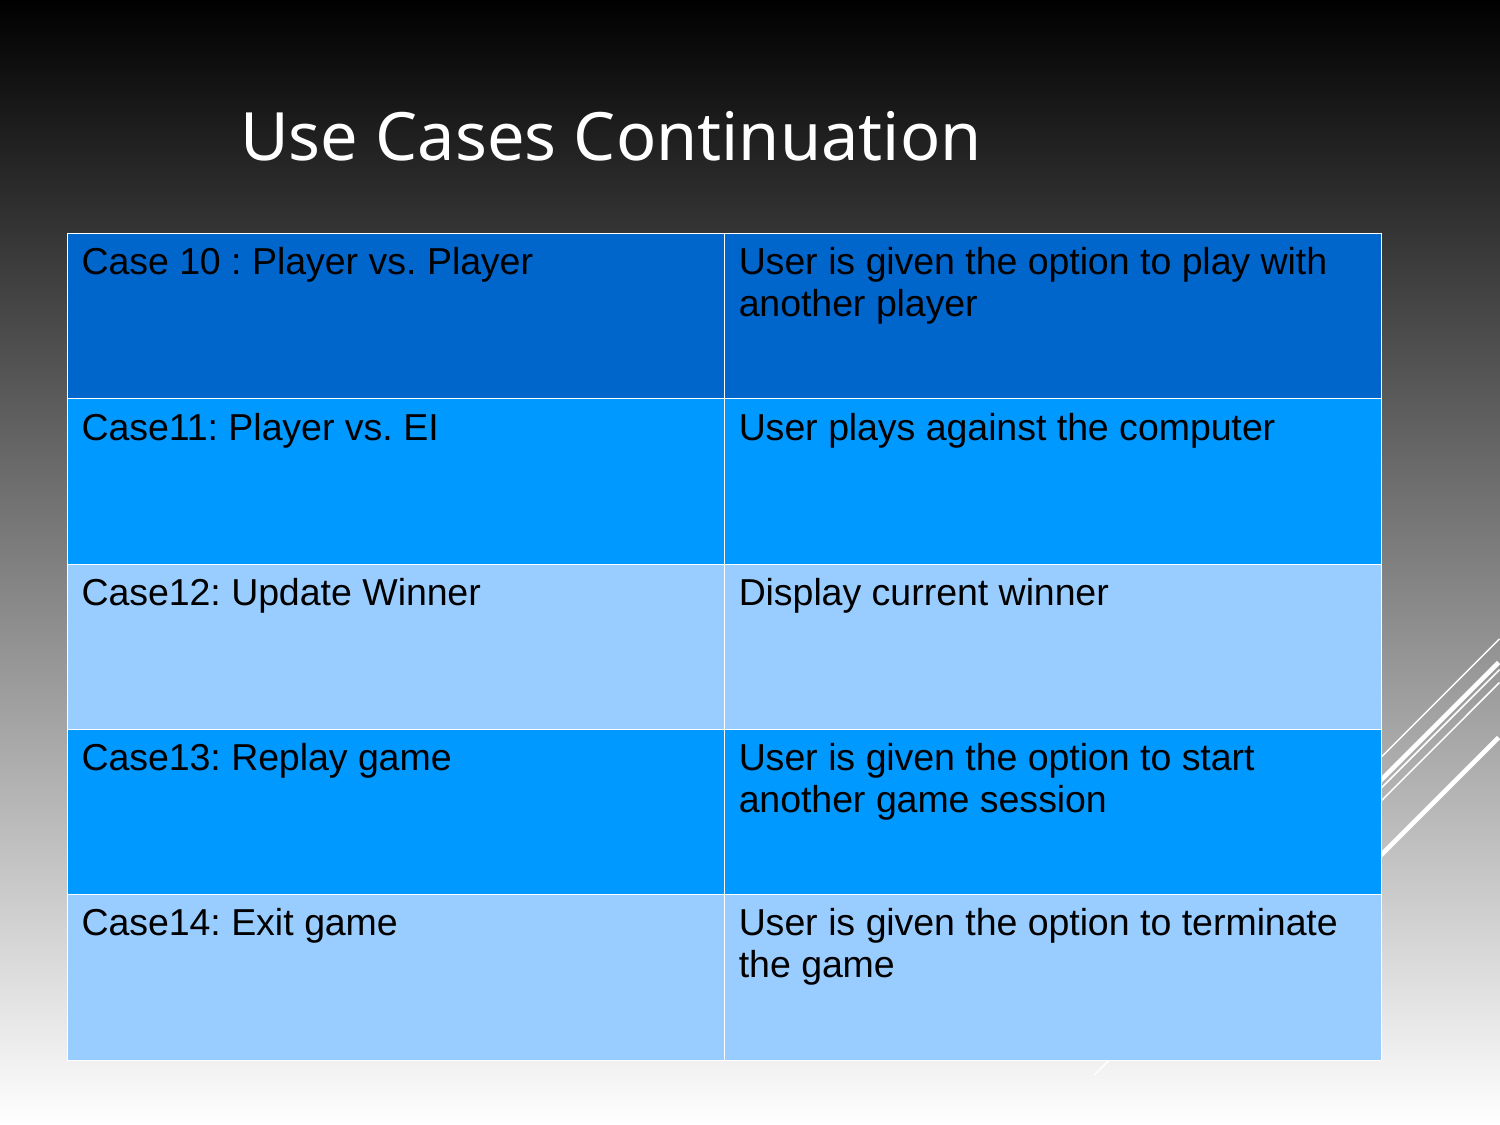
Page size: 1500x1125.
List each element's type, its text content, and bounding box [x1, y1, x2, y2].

table_cell User is given the option to terminate the game [725, 895, 1381, 1060]
table_cell Case11: Player vs. EI [68, 399, 724, 564]
table_cell Case13: Replay game [68, 730, 724, 894]
table_cell Case12: Update Winner [68, 565, 724, 729]
table_cell Case14: Exit game [68, 895, 724, 1060]
table_cell User is given the option to start another game session [725, 730, 1381, 894]
title Use Cases Continuation [240, 35, 1316, 233]
table_header Case 10 : Player vs. Player [68, 234, 724, 398]
table_cell Display current winner [725, 565, 1381, 729]
table_cell User plays against the computer [725, 399, 1381, 564]
table_header User is given the option to play with another player [725, 234, 1381, 398]
